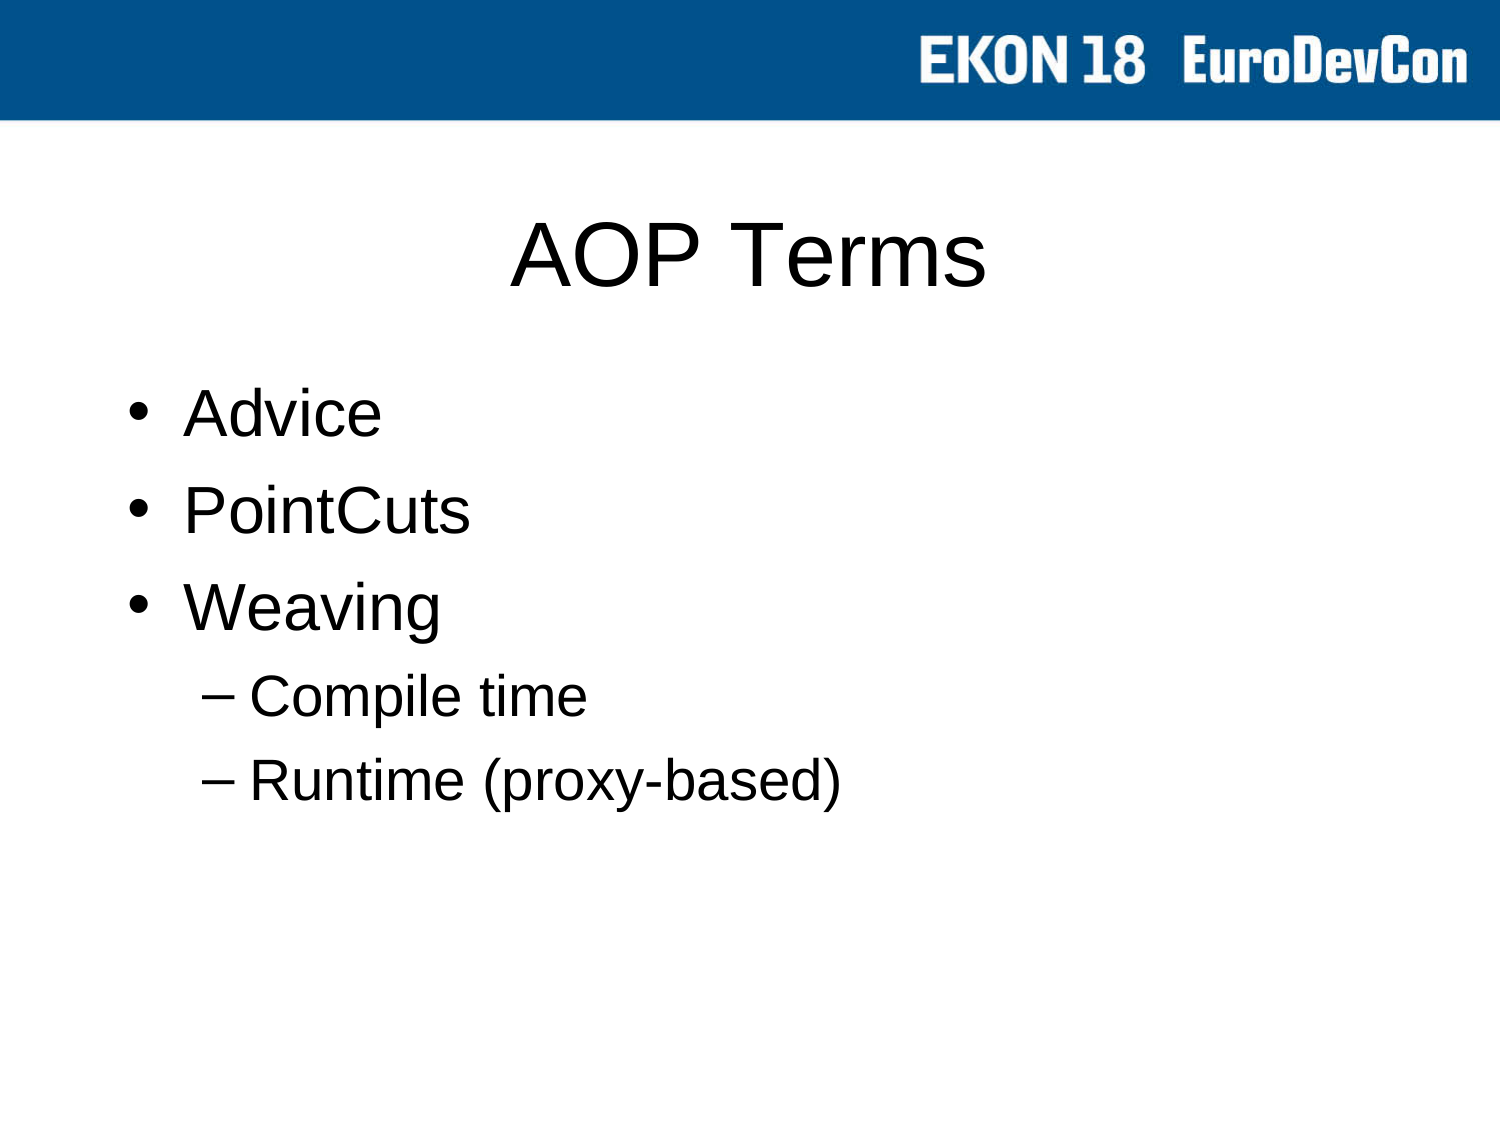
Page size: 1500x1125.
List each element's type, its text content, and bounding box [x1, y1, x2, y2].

list Advice PointCuts Weaving Compile time Runtime (proxy-based) [112, 362, 1388, 1075]
title AOP Terms [112, 162, 1388, 338]
picture [0, 0, 1500, 1125]
